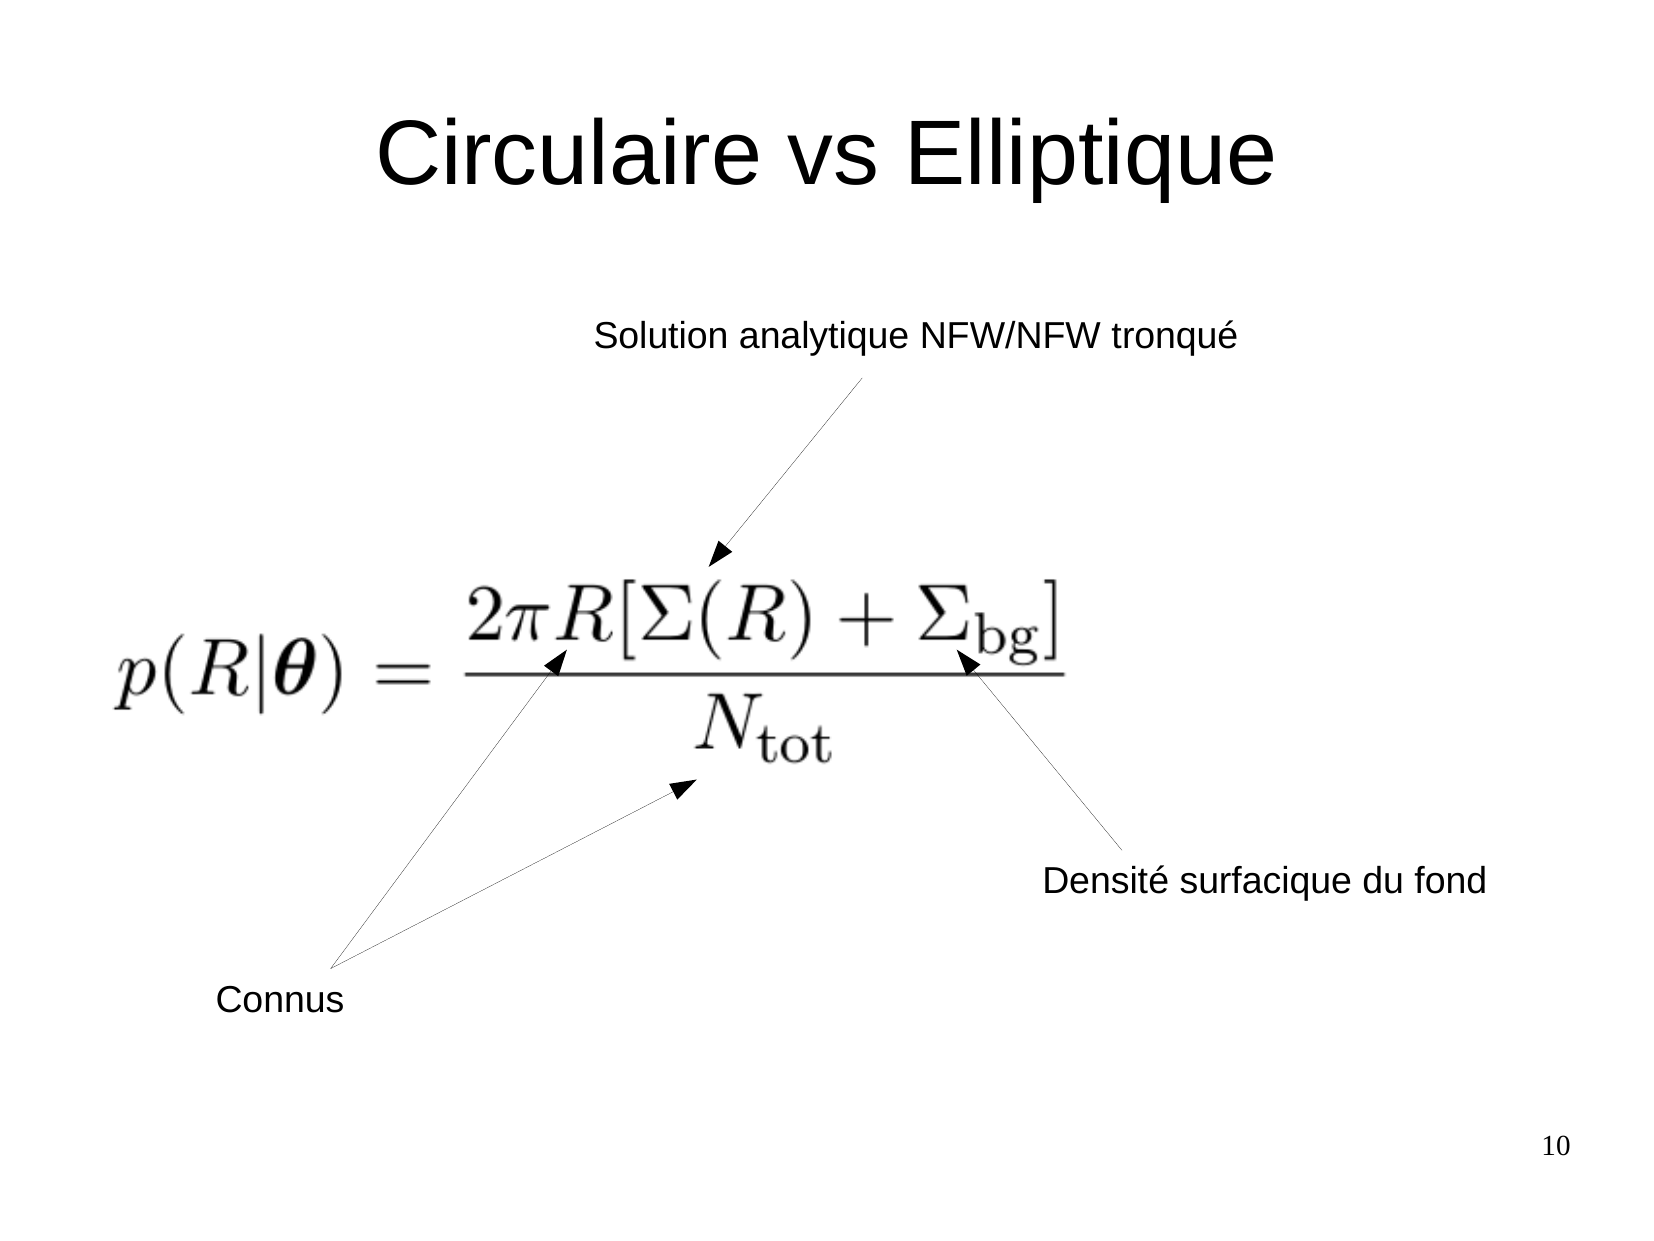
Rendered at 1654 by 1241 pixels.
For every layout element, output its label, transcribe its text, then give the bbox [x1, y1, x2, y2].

text_box Densité surfacique du fond [1027, 852, 1536, 910]
picture [82, 543, 1111, 780]
text_box Solution analytique NFW/NFW tronqué [578, 307, 1430, 364]
title Circulaire vs Elliptique [82, 49, 1571, 257]
text_box Connus [200, 970, 378, 1028]
